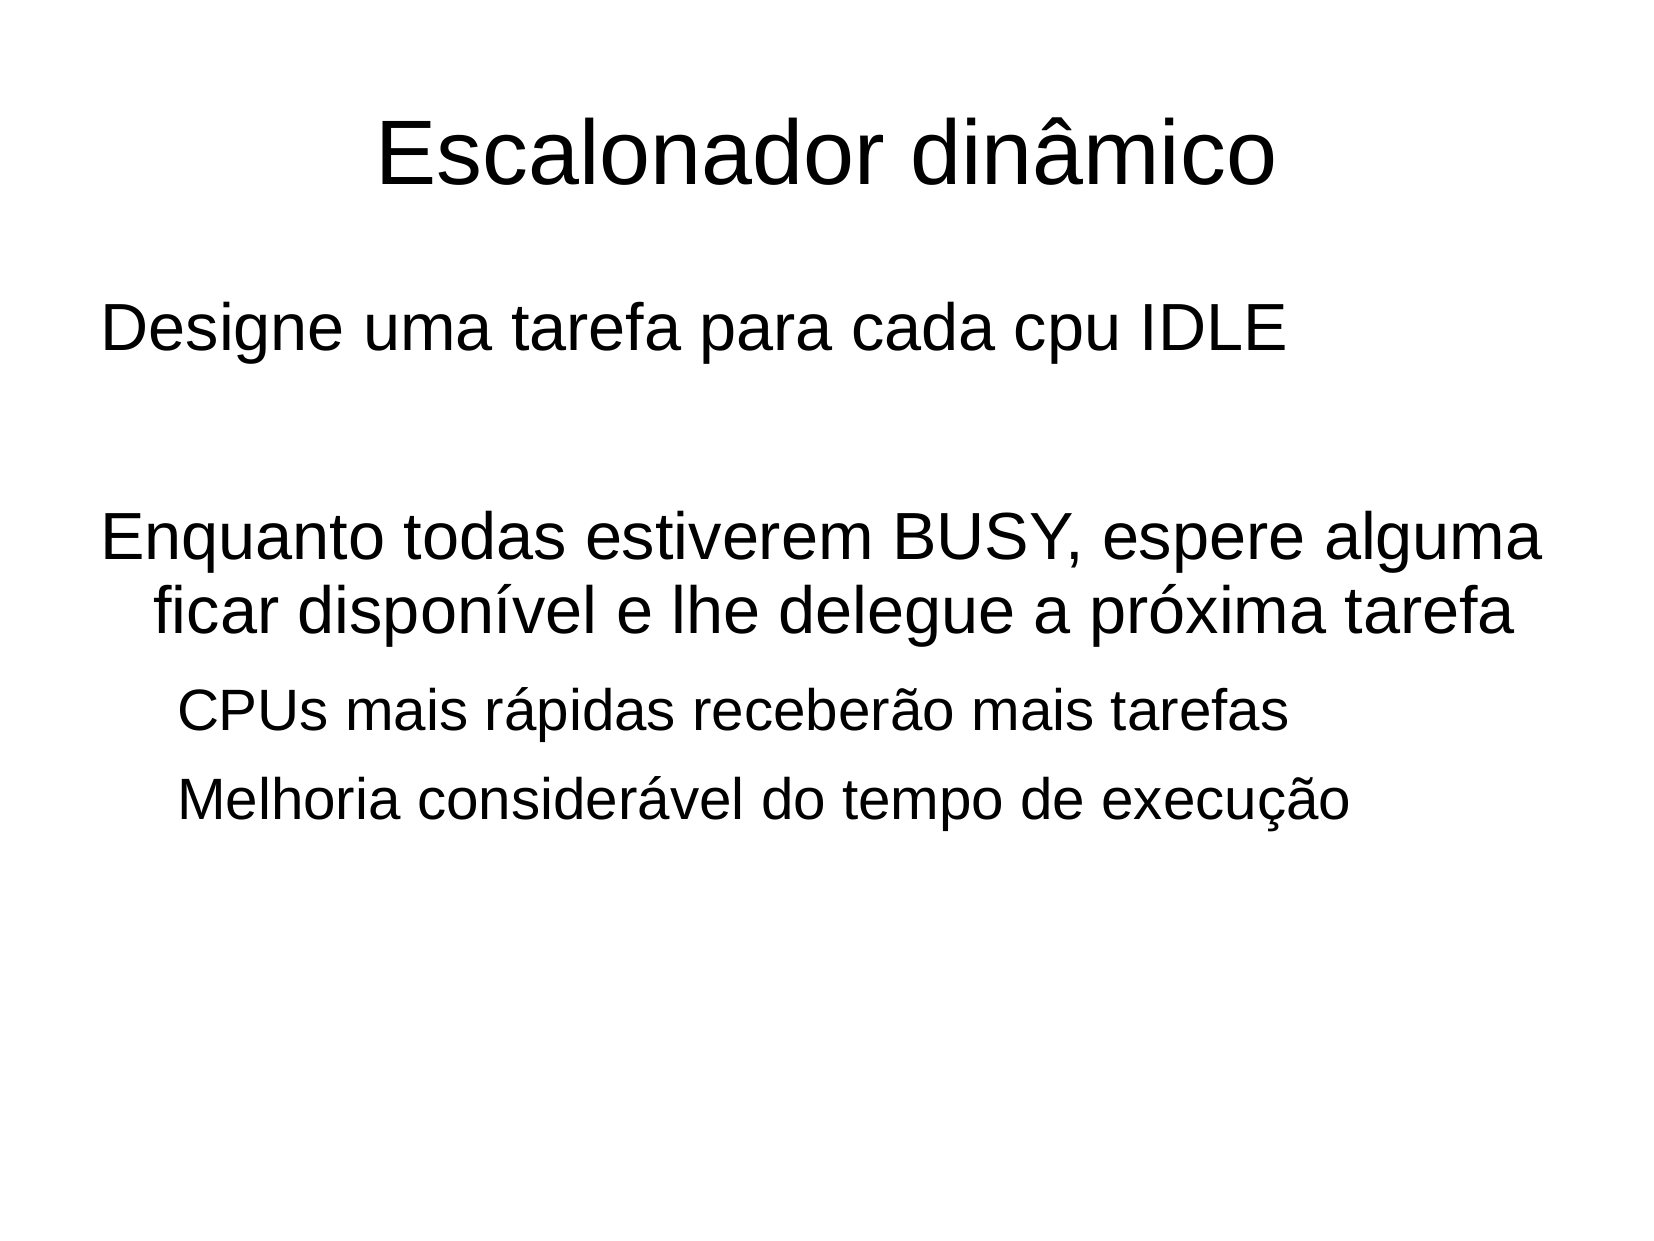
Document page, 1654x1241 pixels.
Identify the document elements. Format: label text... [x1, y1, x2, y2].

list Designe uma tarefa para cada cpu IDLE Enquanto todas estiverem BUSY, espere alguma ficar disponível e lhe delegue a próxima tarefa CPUs mais rápidas receberão mais tarefas Melhoria considerável do tempo de execução [82, 290, 1571, 1094]
title Escalonador dinâmico [82, 56, 1571, 250]
